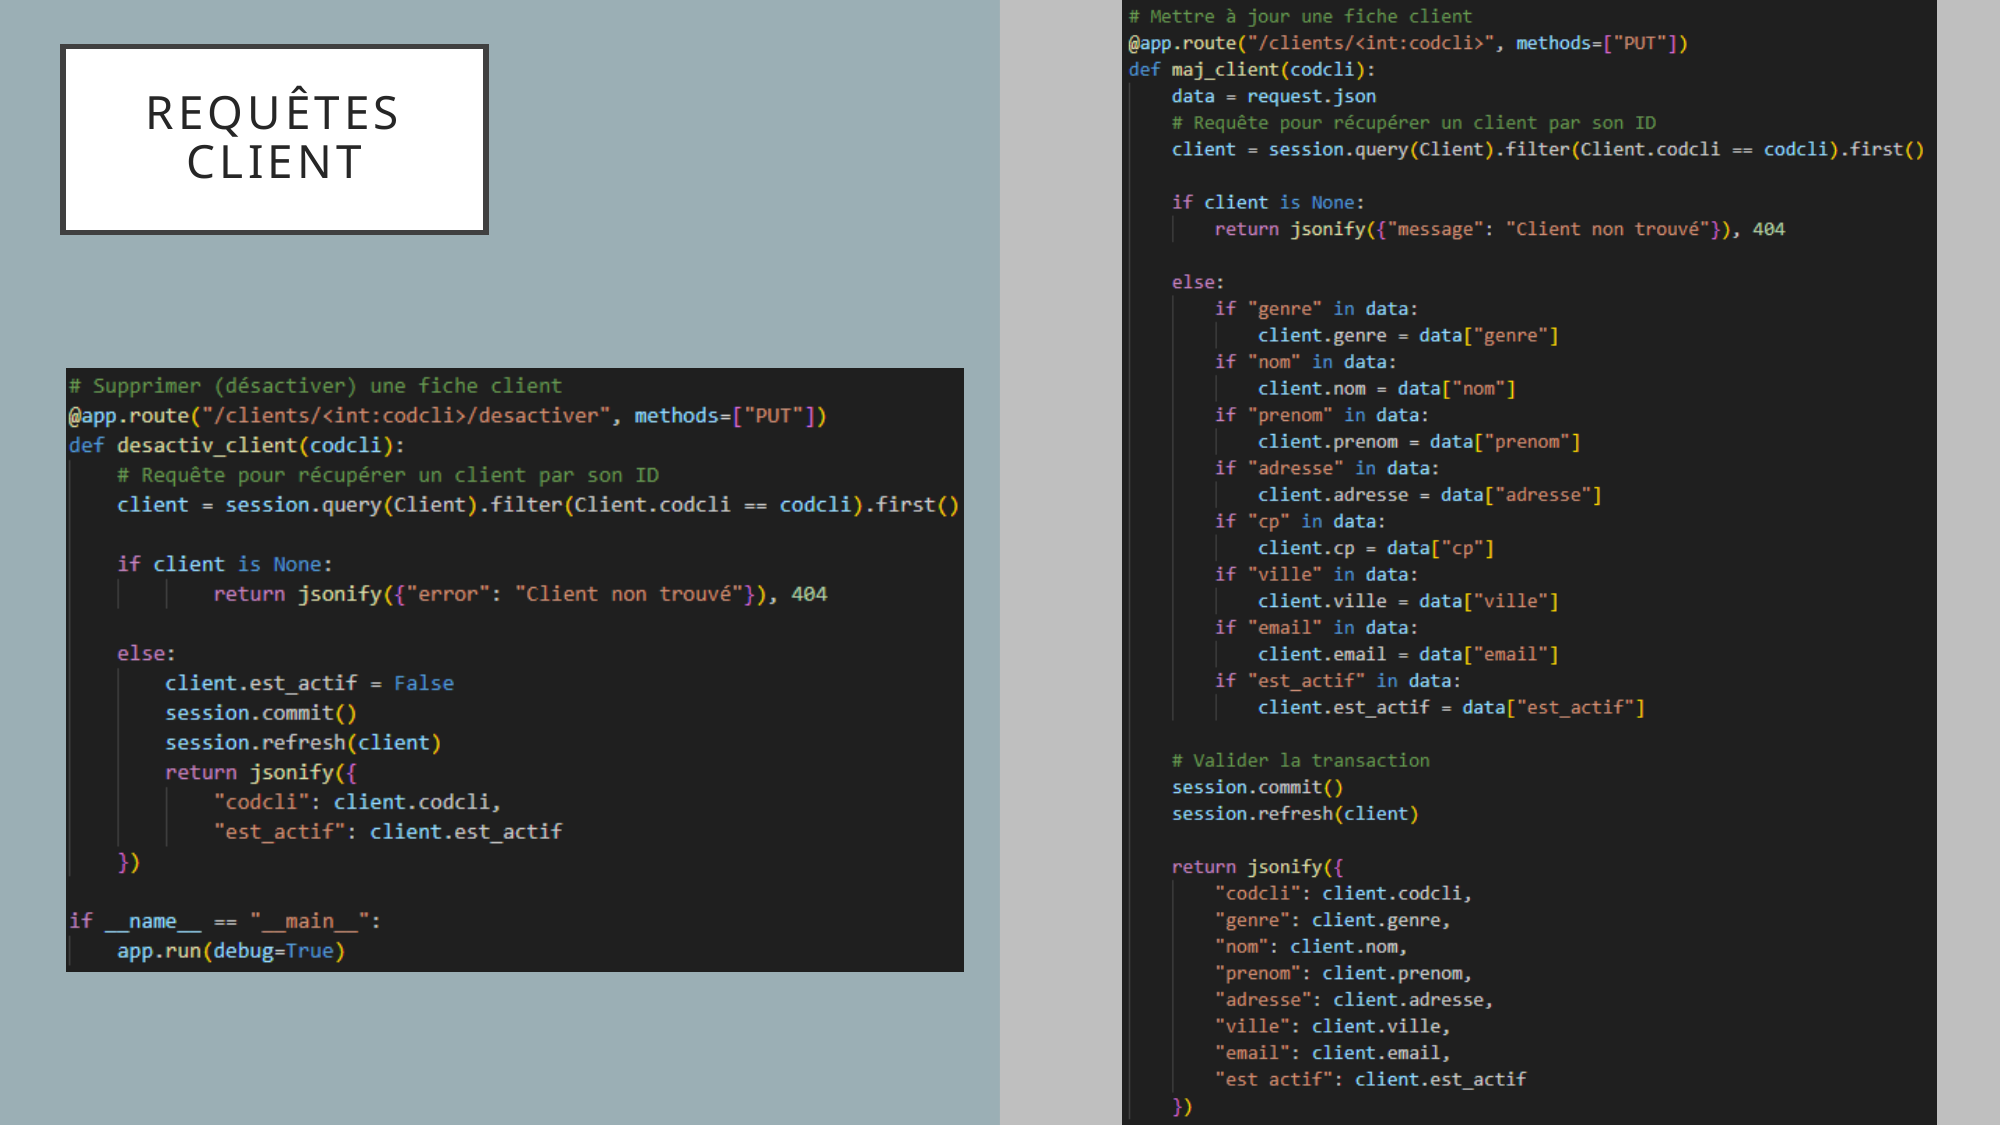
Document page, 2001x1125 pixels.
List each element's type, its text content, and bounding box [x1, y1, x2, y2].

picture [999, 0, 2000, 1125]
title Requêtes client [63, 46, 486, 233]
picture [66, 368, 964, 972]
